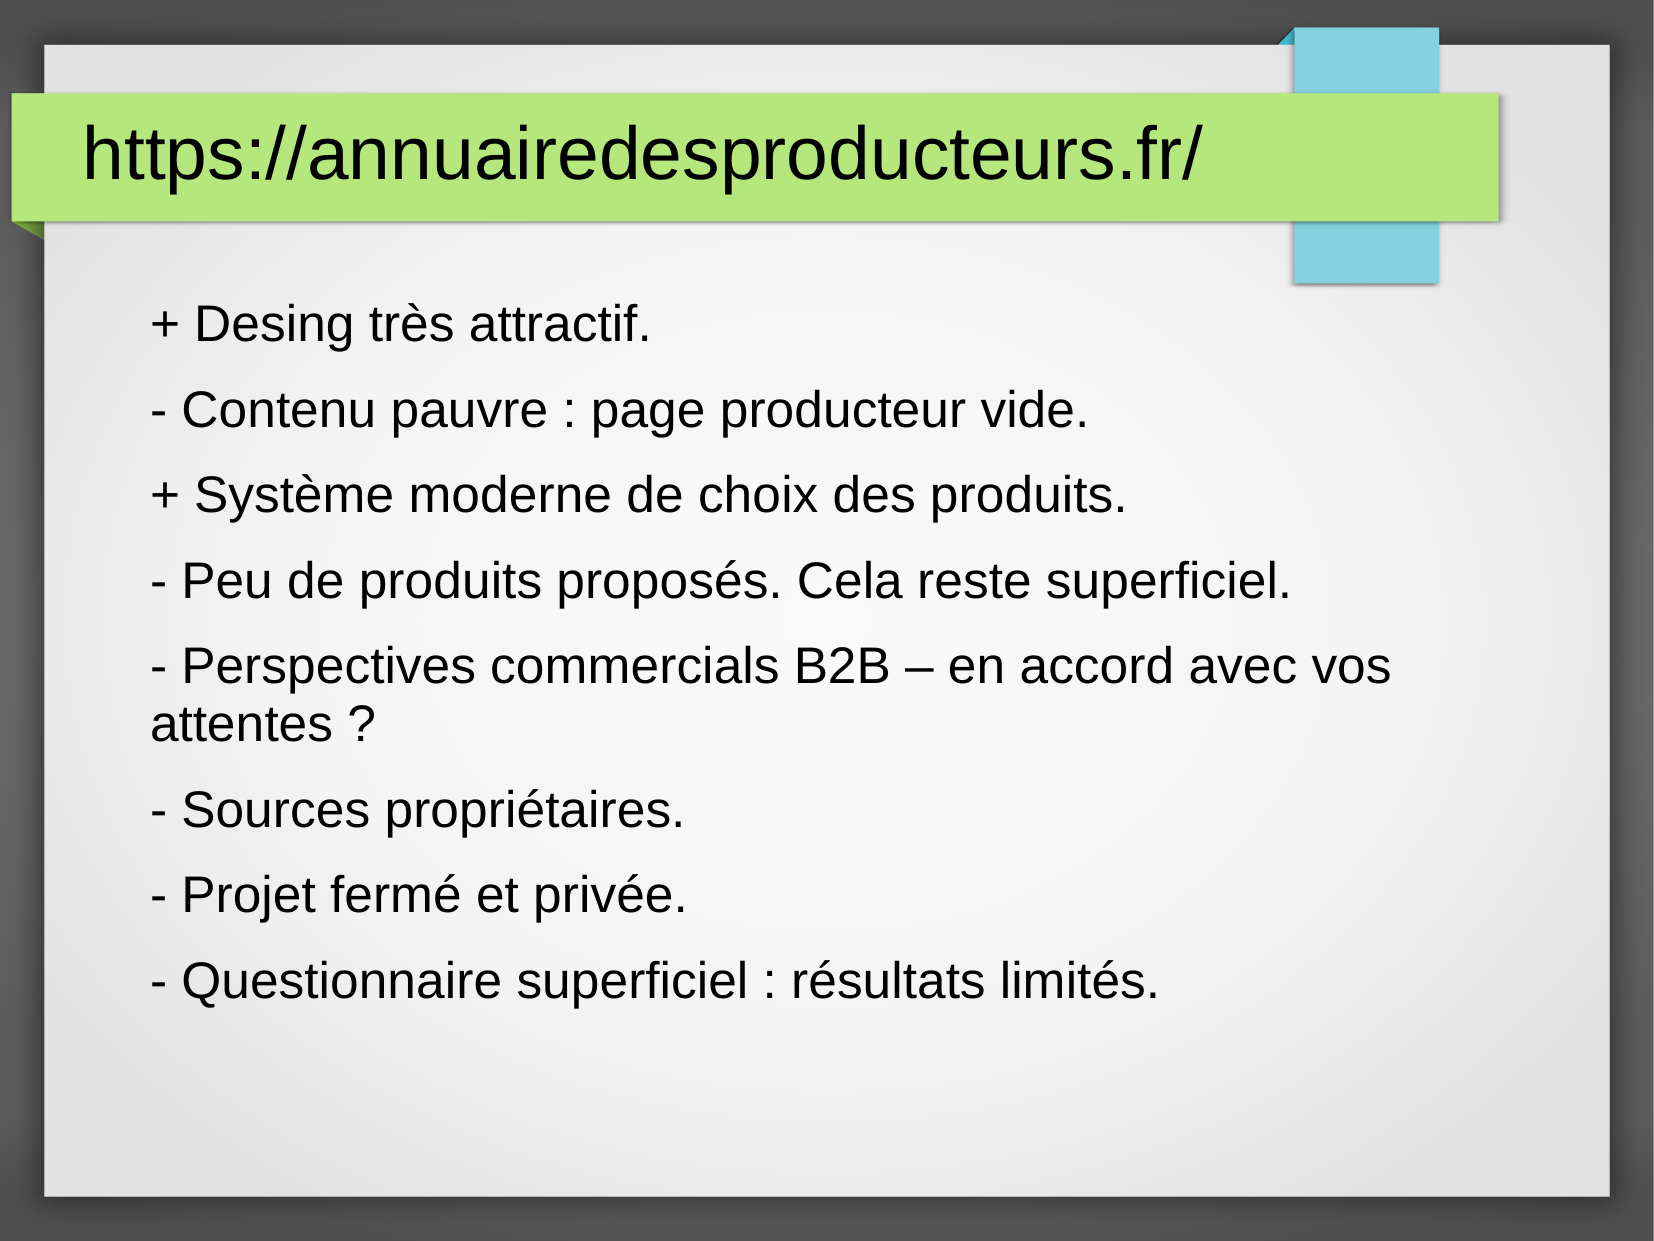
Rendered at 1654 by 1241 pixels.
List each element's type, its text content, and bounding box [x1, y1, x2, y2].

list + Desing très attractif. - Contenu pauvre : page producteur vide. + Système moderne de choix des produits. - Peu de produits proposés. Cela reste superficiel. - Perspectives commercials B2B – en accord avec vos attentes ? - Sources propriétaires. - Projet fermé et privée. - Questionnaire superficiel : résultats limités. [82, 295, 1571, 1015]
title https://annuairedesproducteurs.fr/ [82, 94, 1264, 213]
picture [0, 0, 1654, 1241]
